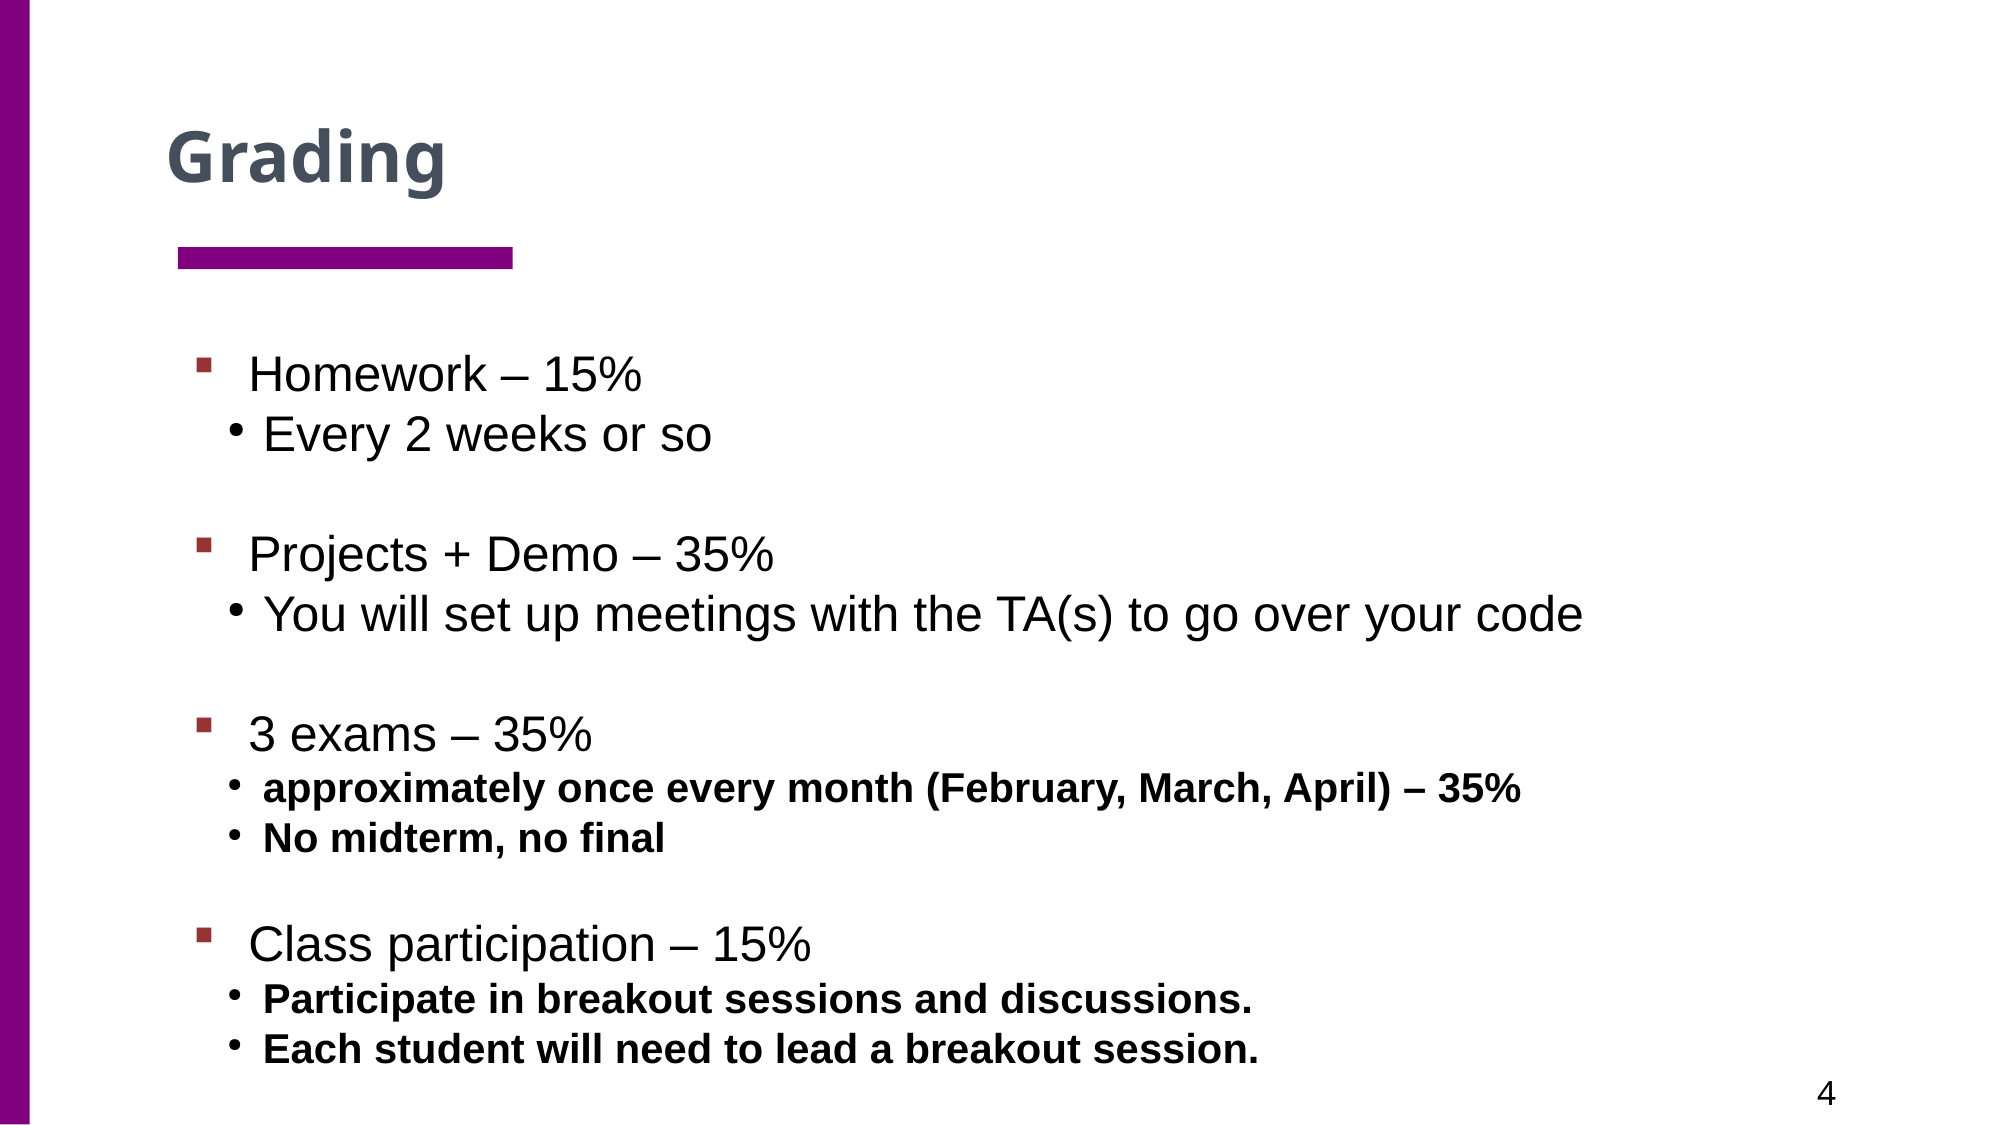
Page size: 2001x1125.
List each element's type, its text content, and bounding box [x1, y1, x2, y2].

text_box Grading [151, 0, 1849, 212]
text_box Homework – 15% Every 2 weeks or so Projects + Demo – 35% You will set up meetings with the TA(s) to go over your code 3 exams – 35% approximately once every month (February, March, April) – 35% No midterm, no final Class participation – 15% Participate in breakout sessions and discussions. Each student will need to lead a breakout session. [177, 326, 1875, 1050]
